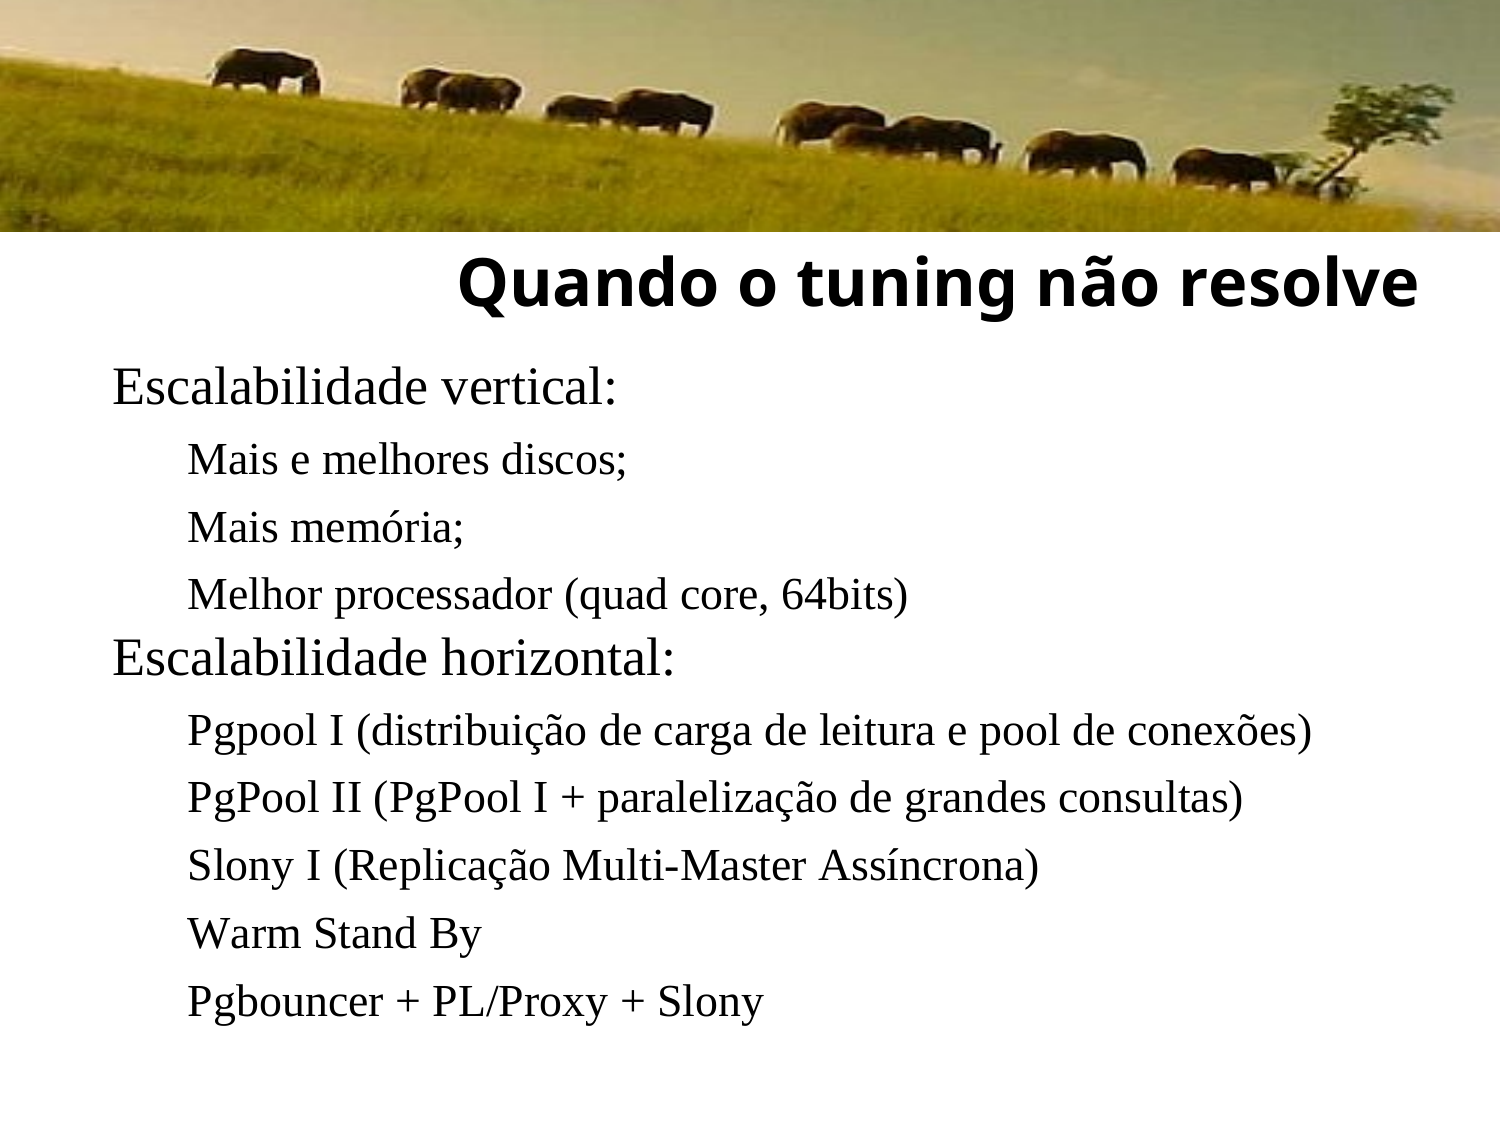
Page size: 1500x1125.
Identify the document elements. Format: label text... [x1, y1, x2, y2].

list Escalabilidade vertical: Mais e melhores discos; Mais memória; Melhor processador (quad core, 64bits) Escalabilidade horizontal: Pgpool I (distribuição de carga de leitura e pool de conexões) PgPool II (PgPool I + paralelização de grandes consultas) Slony I (Replicação Multi-Master Assíncrona) Warm Stand By Pgbouncer + PL/Proxy + Slony [112, 353, 1447, 1024]
picture [0, 0, 1500, 232]
text_box Quando o tuning não resolve [295, 232, 1436, 329]
